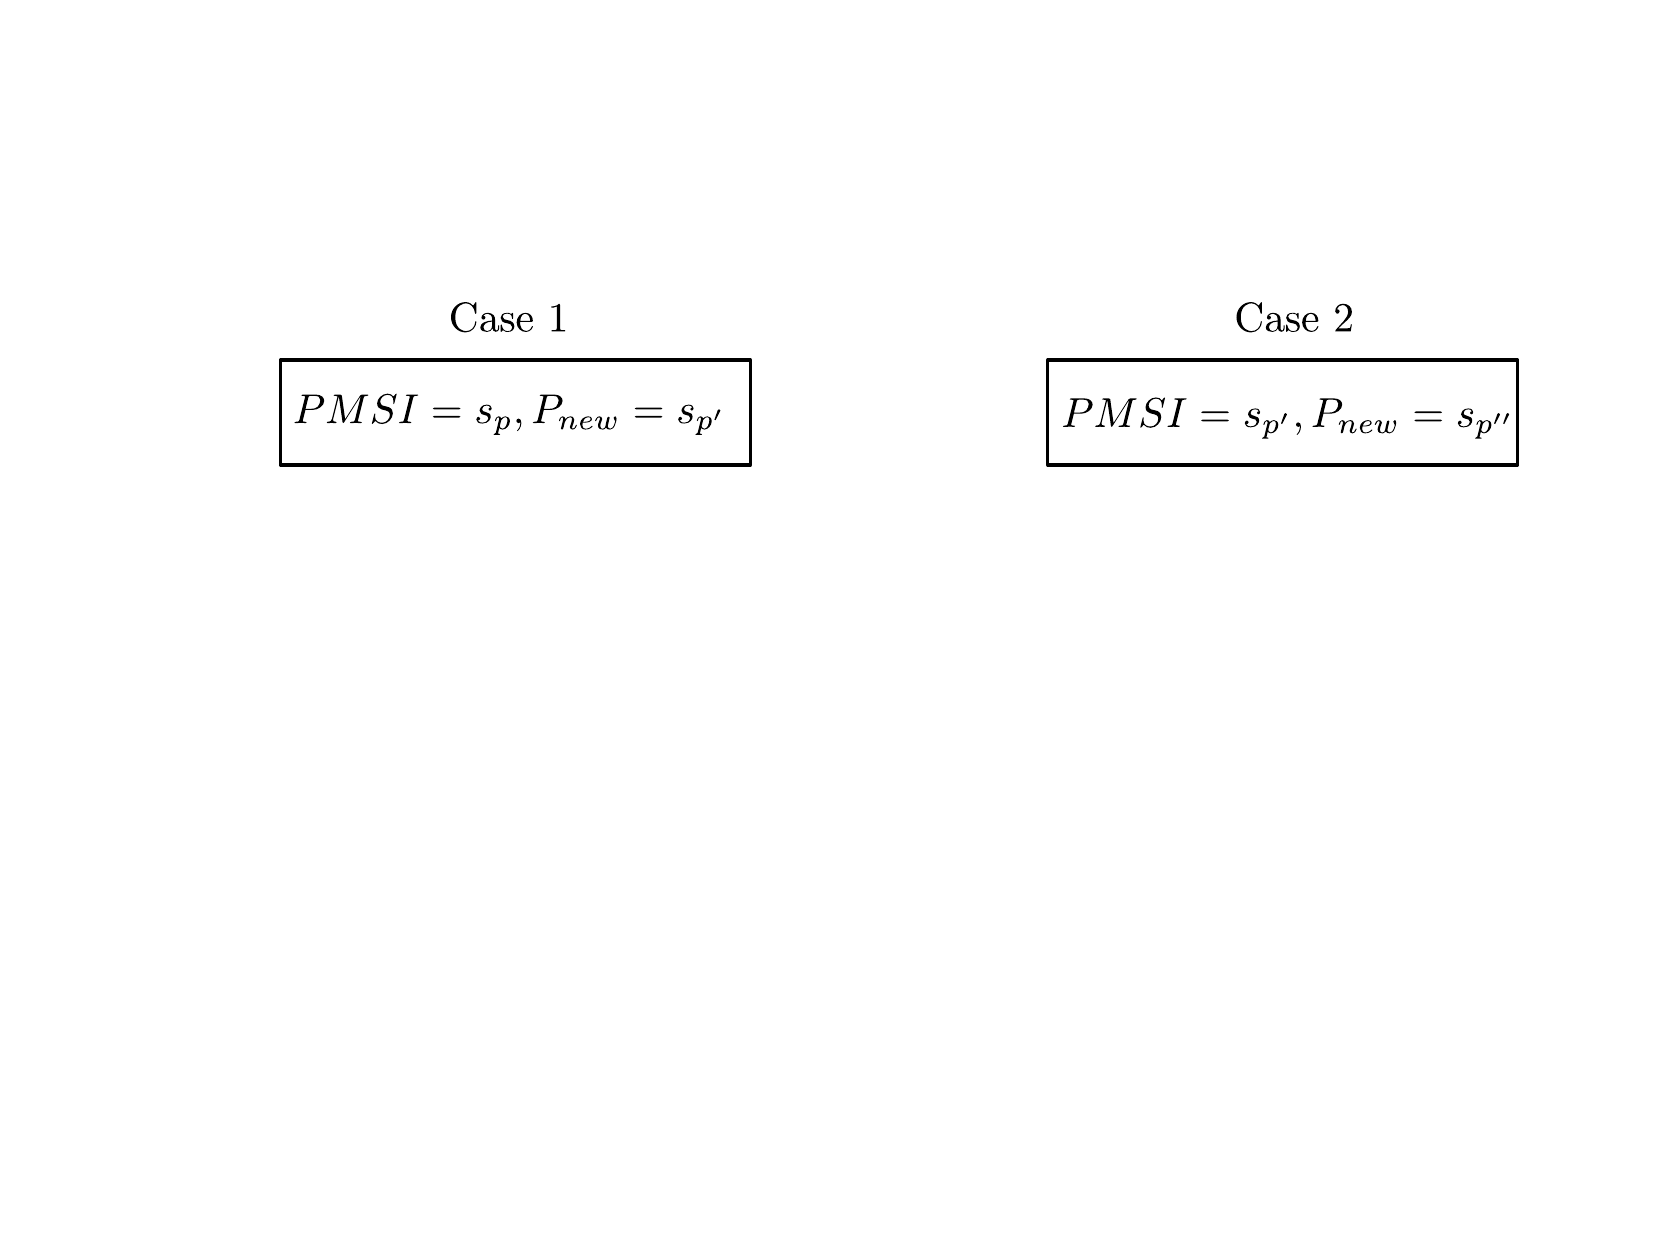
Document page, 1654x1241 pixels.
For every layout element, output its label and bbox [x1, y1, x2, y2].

text_box [448, 302, 569, 333]
text_box [280, 360, 751, 466]
text_box [1047, 360, 1518, 466]
text_box [1234, 302, 1355, 333]
